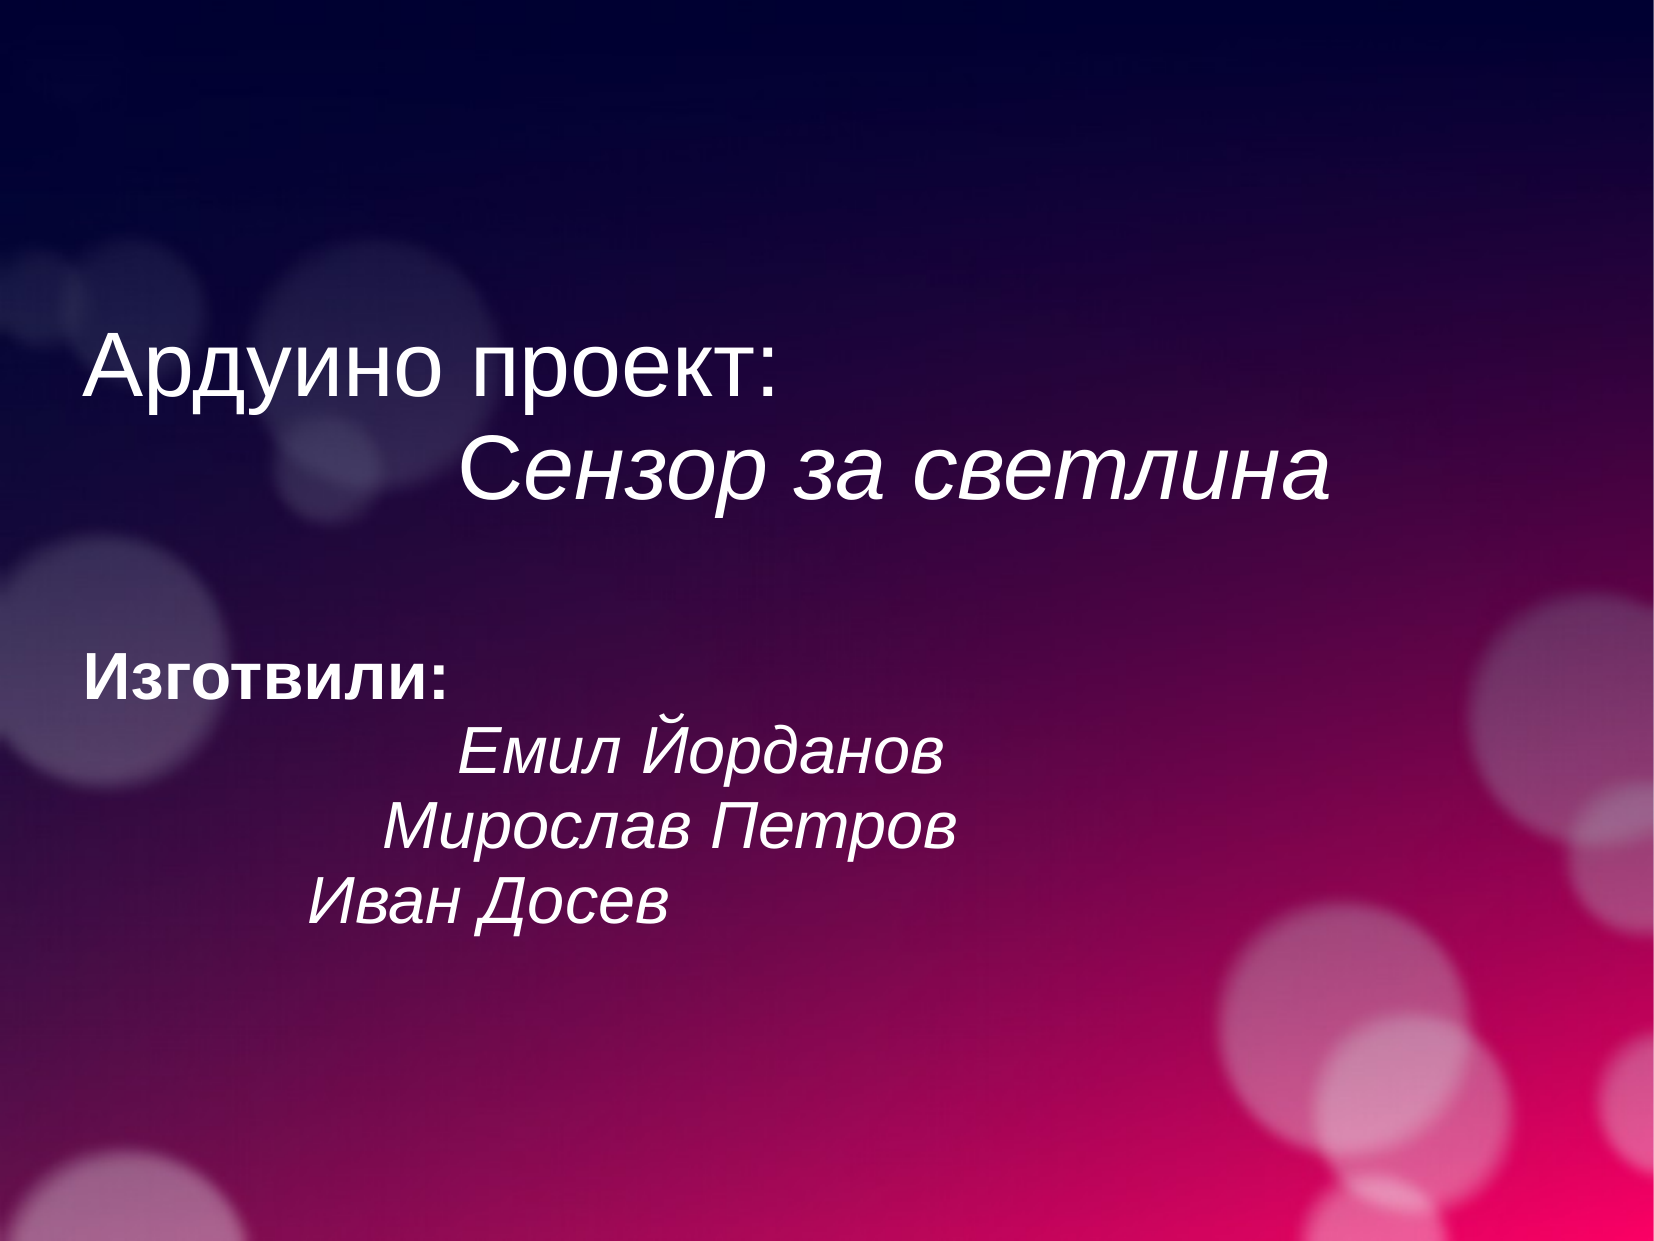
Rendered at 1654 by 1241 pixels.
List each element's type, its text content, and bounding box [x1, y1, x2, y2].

title Ардуино проект: Сензор за светлина [82, 312, 1571, 520]
picture [0, 0, 1654, 1241]
subtitle Изготвили: Емил Йорданов Мирослав Петров Иван Досев [82, 566, 1571, 1010]
